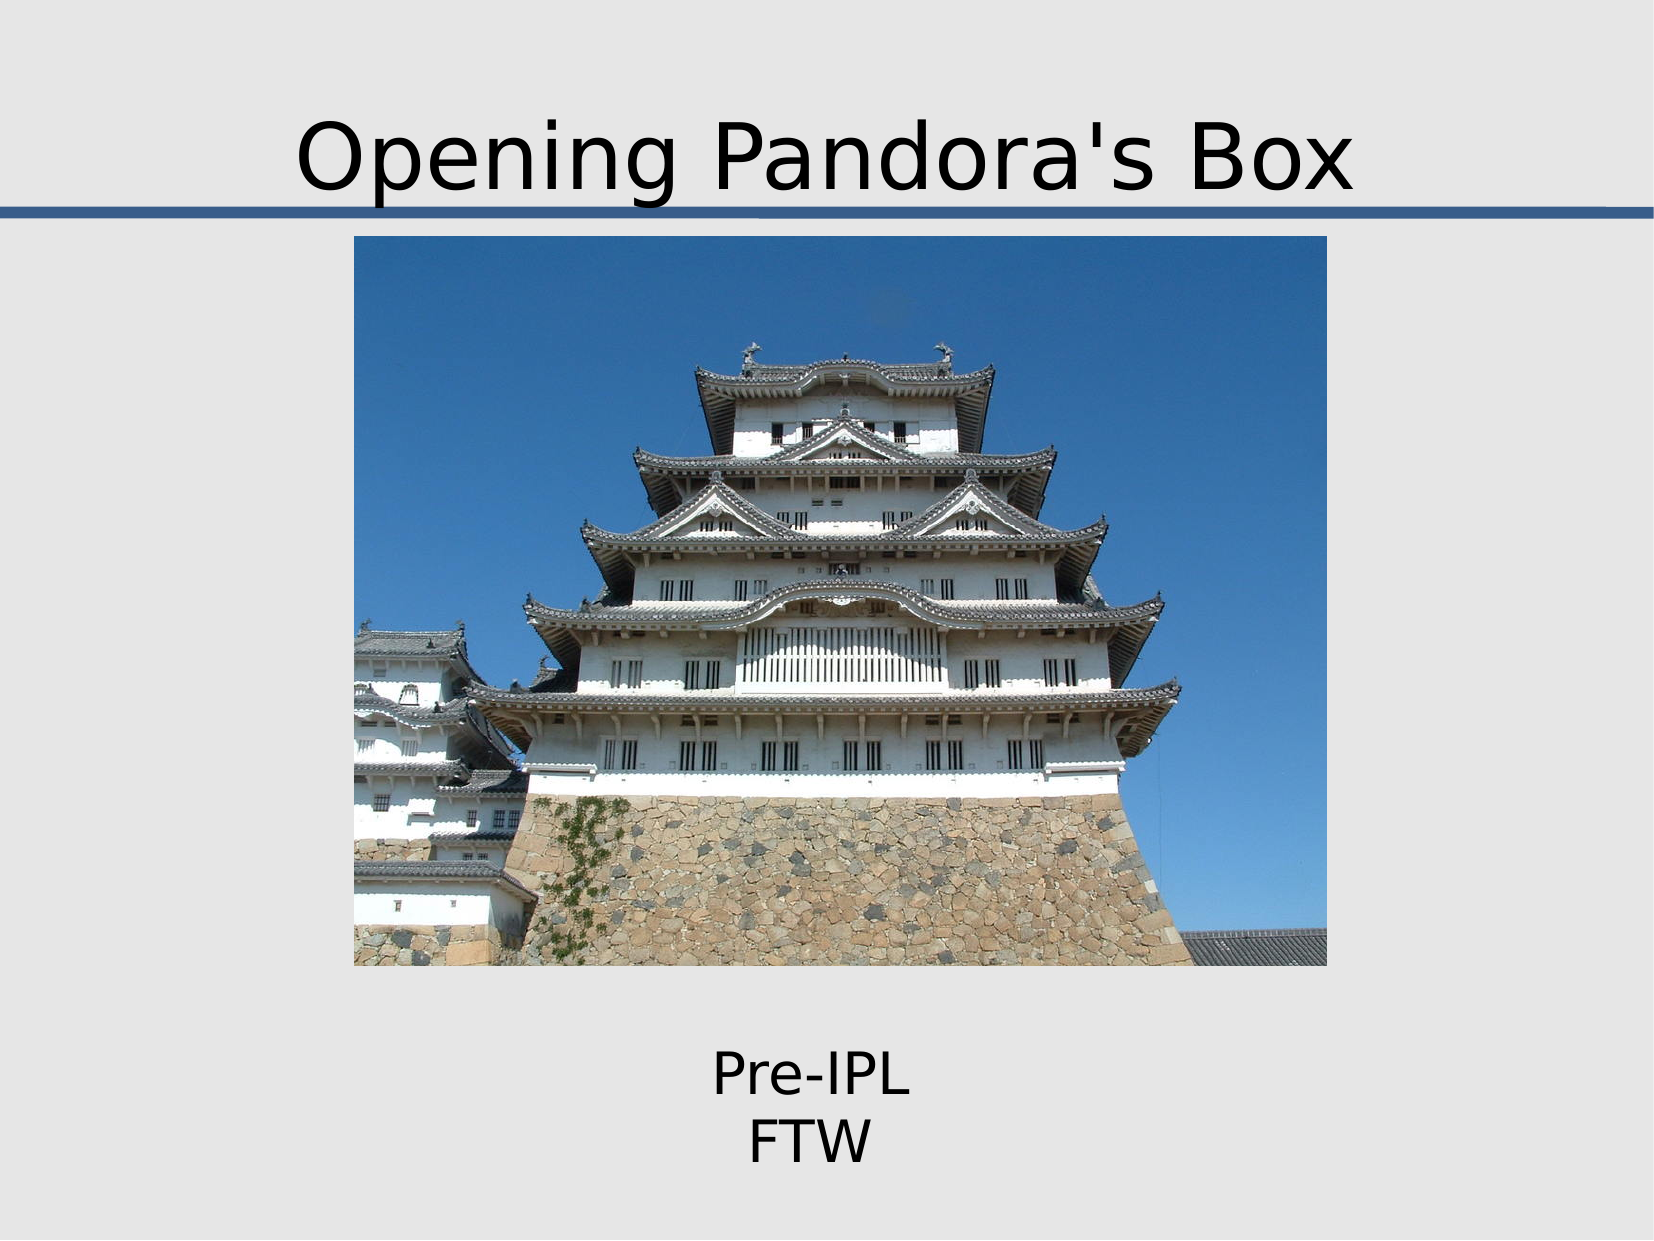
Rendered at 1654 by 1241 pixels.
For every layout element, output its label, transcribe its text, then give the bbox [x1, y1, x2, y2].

picture [354, 236, 1327, 966]
text_box Pre-IPL FTW [590, 1033, 999, 1117]
title Opening Pandora's Box [82, 49, 1571, 257]
